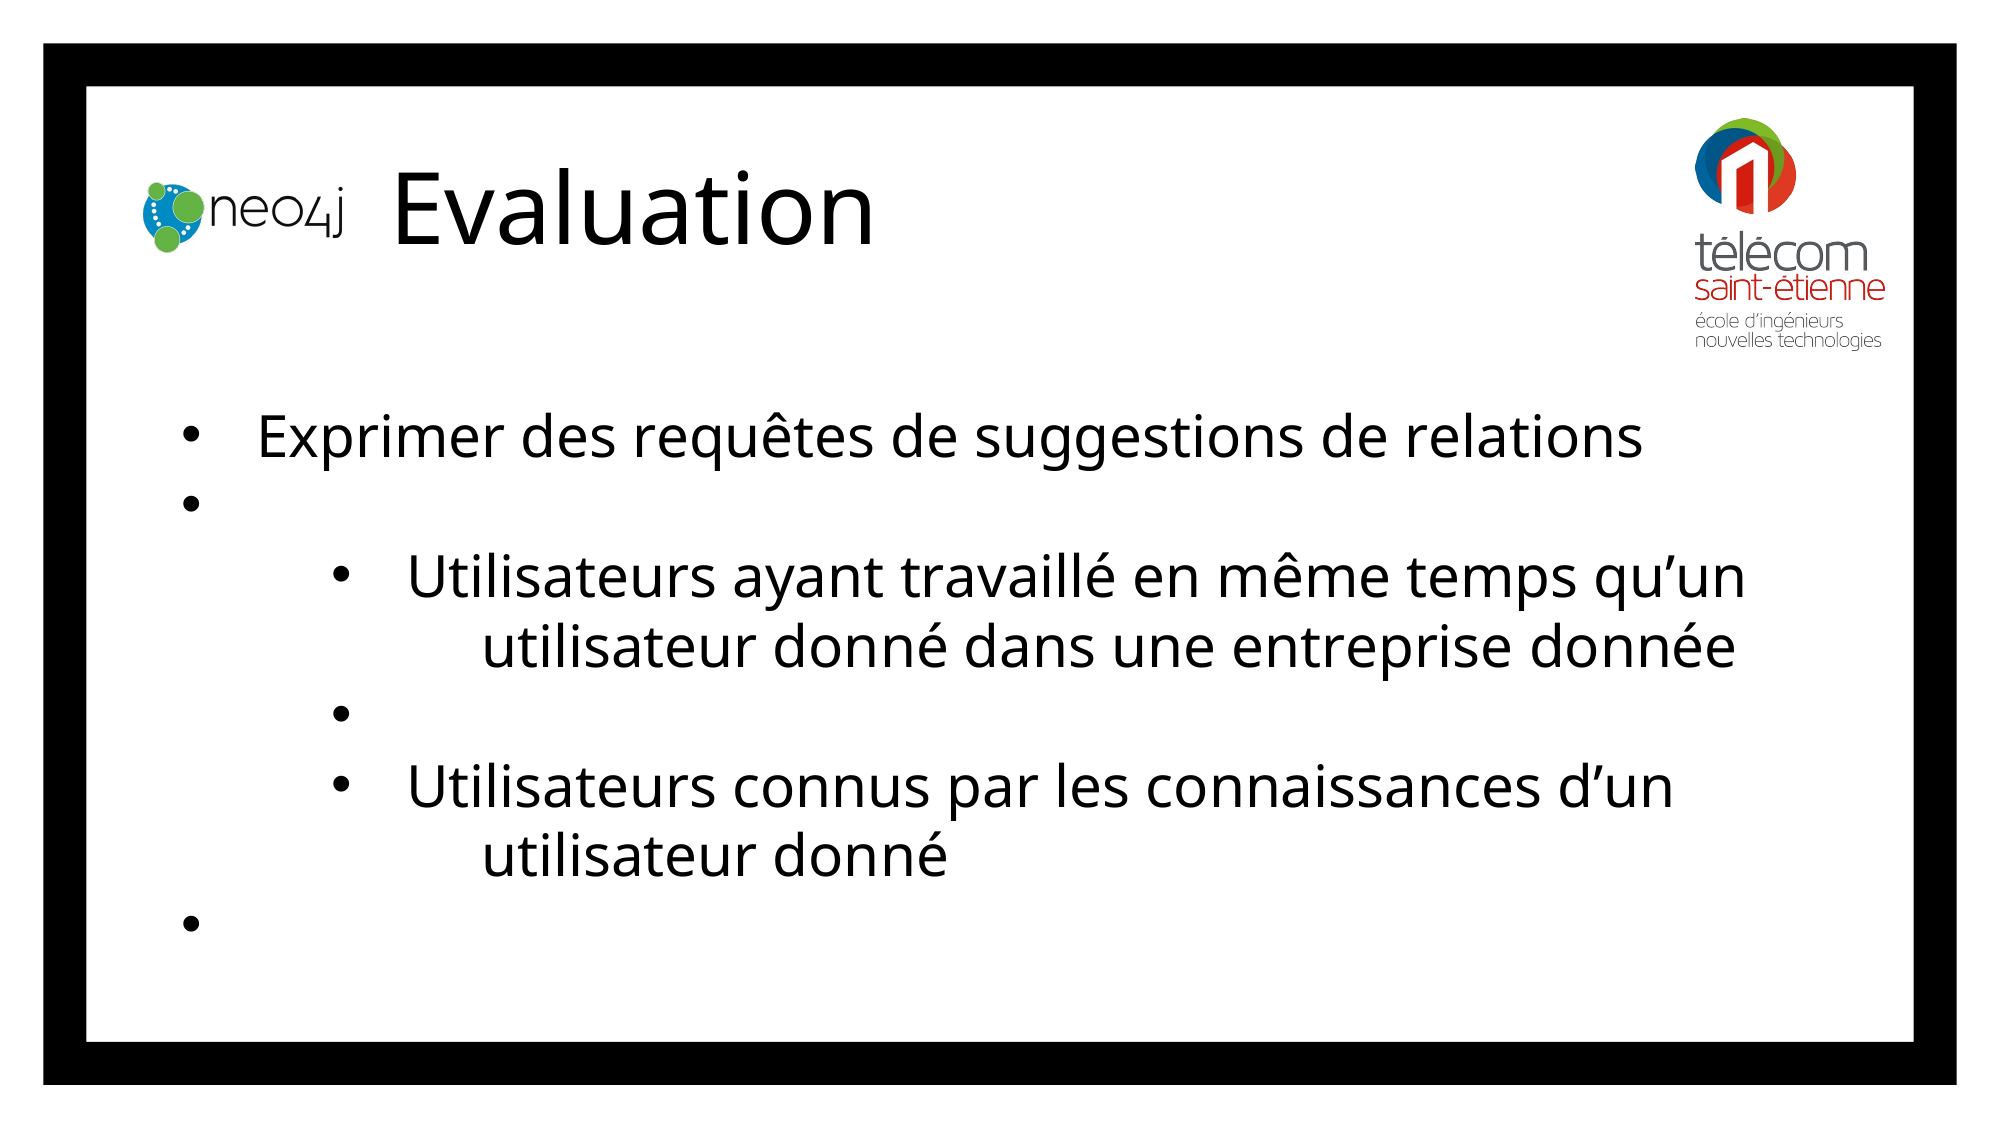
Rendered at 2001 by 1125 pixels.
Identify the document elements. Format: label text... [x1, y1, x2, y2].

title Evaluation [369, 138, 1849, 304]
picture [1695, 118, 1885, 351]
picture [134, 160, 351, 274]
text_box Exprimer des requêtes de suggestions de relations Utilisateurs ayant travaillé en même temps qu’un utilisateur donné dans une entreprise donnée Utilisateurs connus par les connaissances d’un utilisateur donné [166, 391, 1849, 1125]
picture [1715, 134, 1730, 138]
